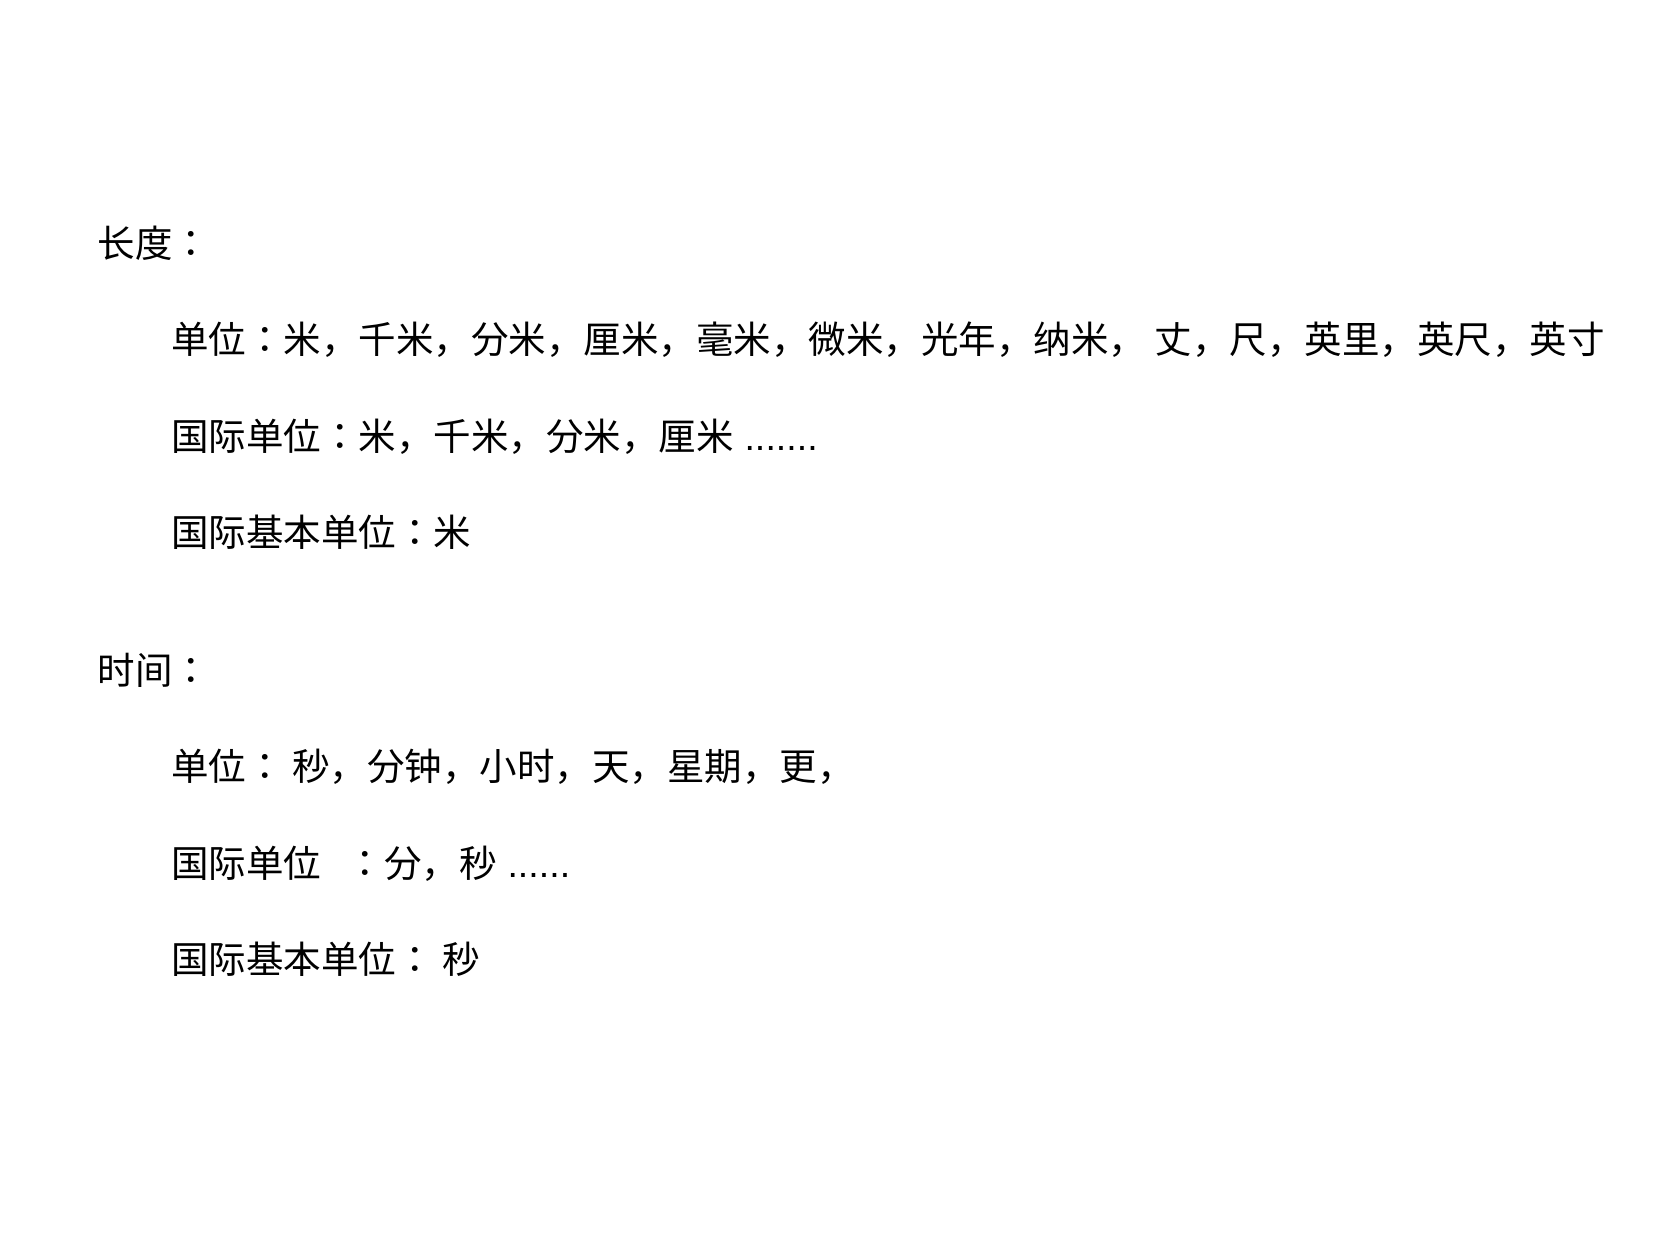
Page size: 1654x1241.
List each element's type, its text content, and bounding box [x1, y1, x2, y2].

text_box 长度： 单位：米，千米，分米，厘米，毫米，微米，光年，纳米， 丈，尺，英里，英尺，英寸 国际单位：米，千米，分米，厘米....... 国际基本单位：米 时间： 单位： 秒，分钟，小时，天，星期，更， 国际单位 ：分，秒...... 国际基本单位： 秒 [82, 206, 1603, 895]
